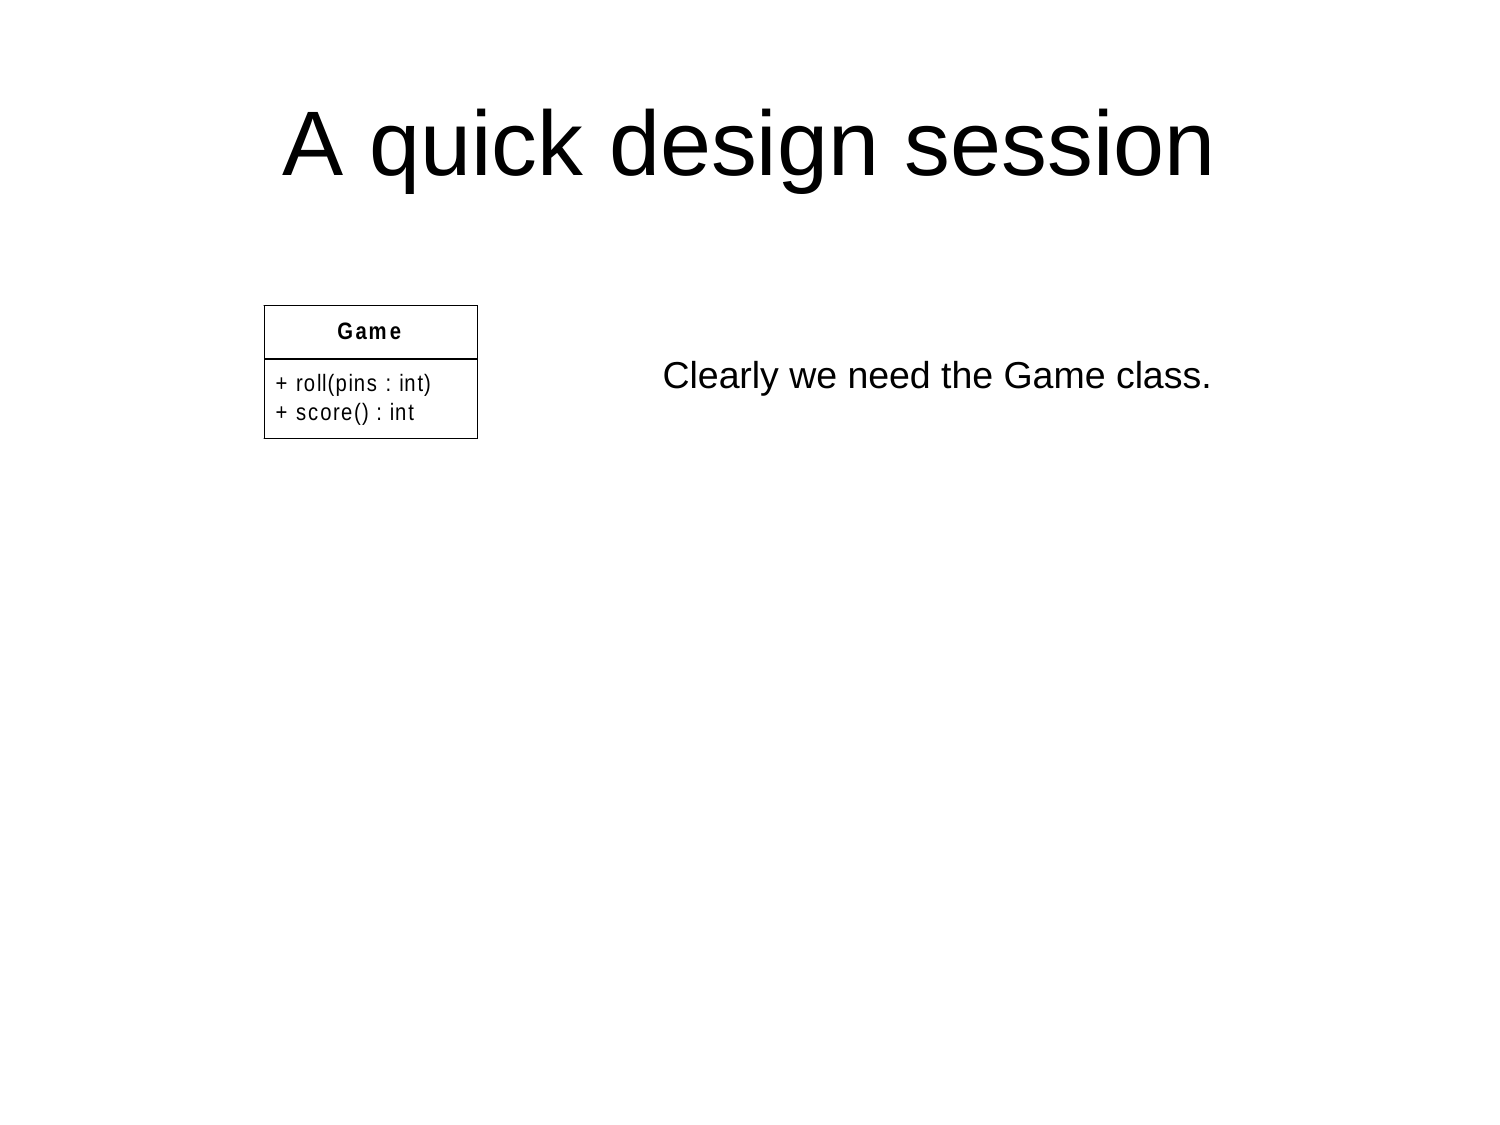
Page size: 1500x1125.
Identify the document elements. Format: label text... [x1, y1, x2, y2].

chart [262, 200, 1225, 720]
text_box Clearly we need the Game class. [647, 343, 1227, 404]
title A quick design session [75, 45, 1426, 233]
